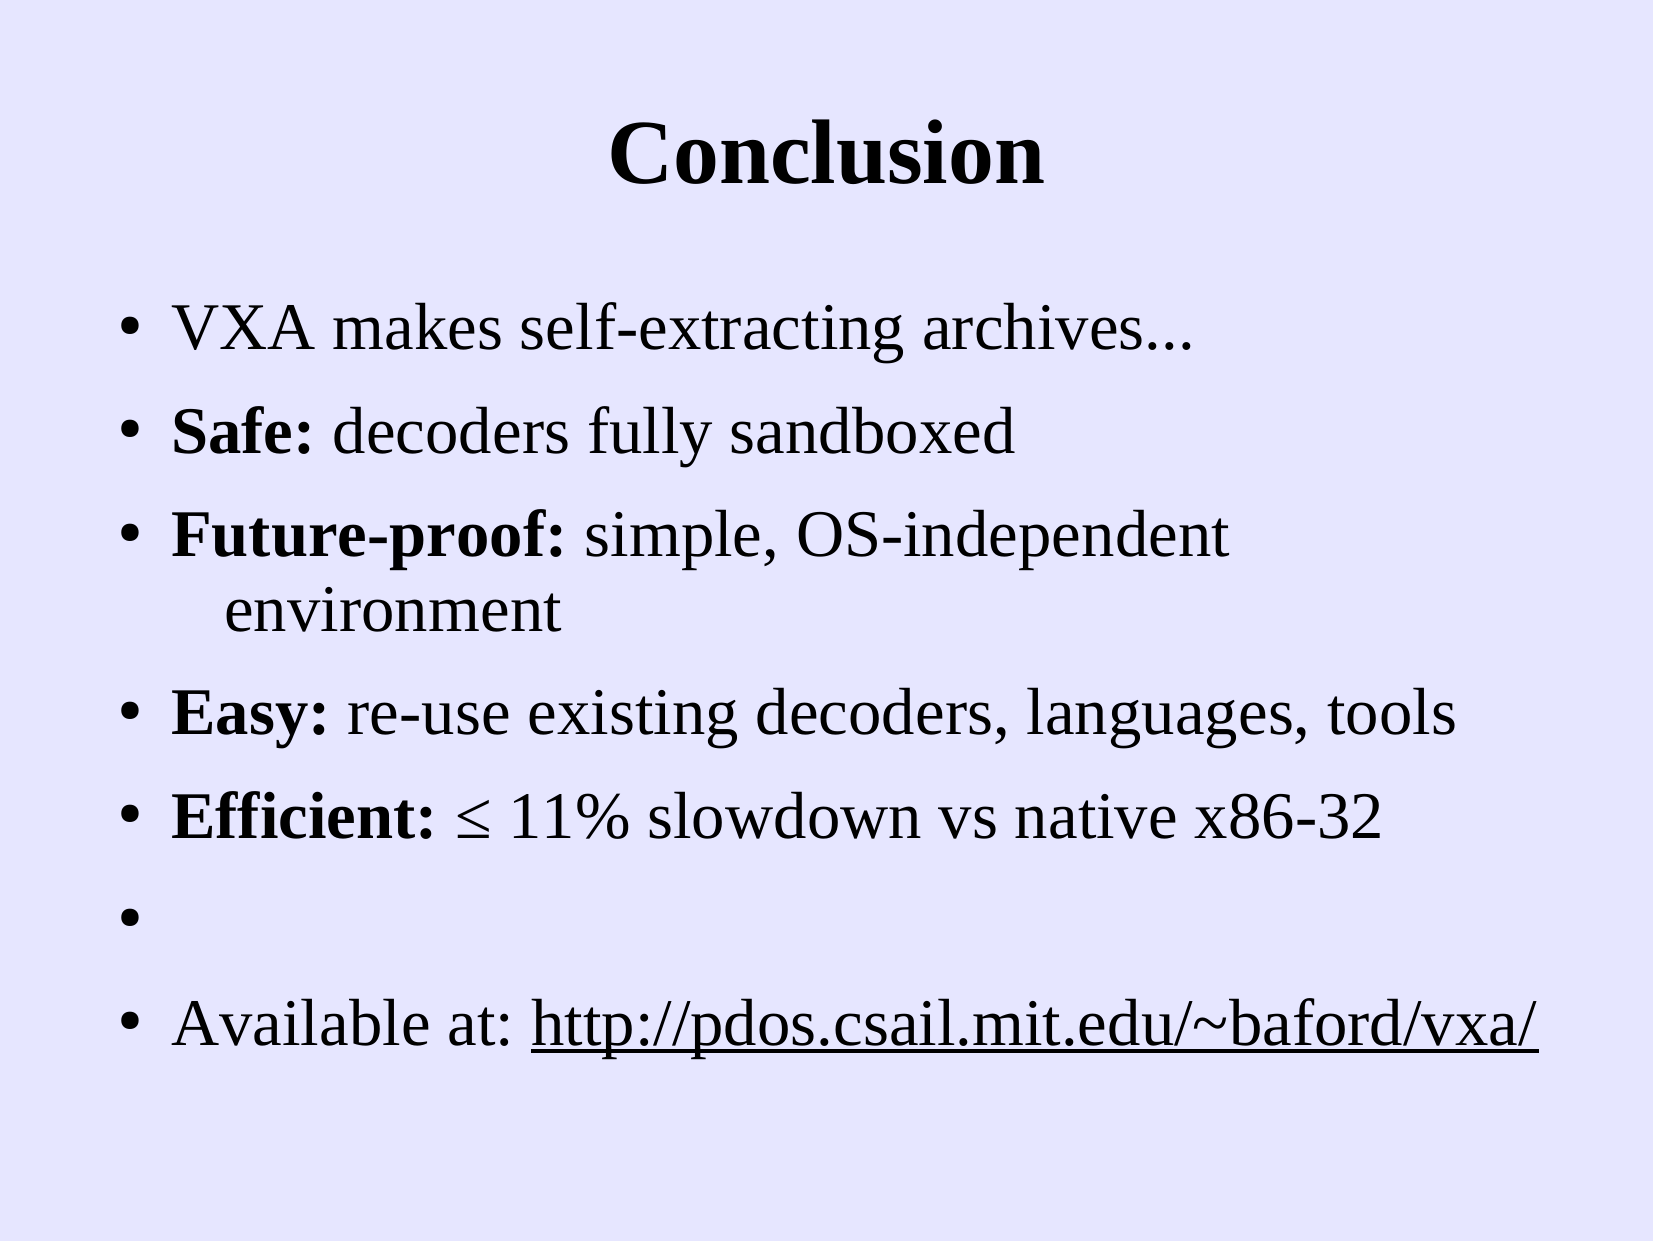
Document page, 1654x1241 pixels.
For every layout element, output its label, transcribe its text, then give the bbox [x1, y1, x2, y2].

list VXA makes self-extracting archives... Safe: decoders fully sandboxed Future-proof: simple, OS-independent environment Easy: re-use existing decoders, languages, tools Efficient: ≤ 11% slowdown vs native x86-32 Available at: http://pdos.csail.mit.edu/~baford/vxa/ [82, 290, 1571, 1095]
title Conclusion [82, 49, 1571, 257]
